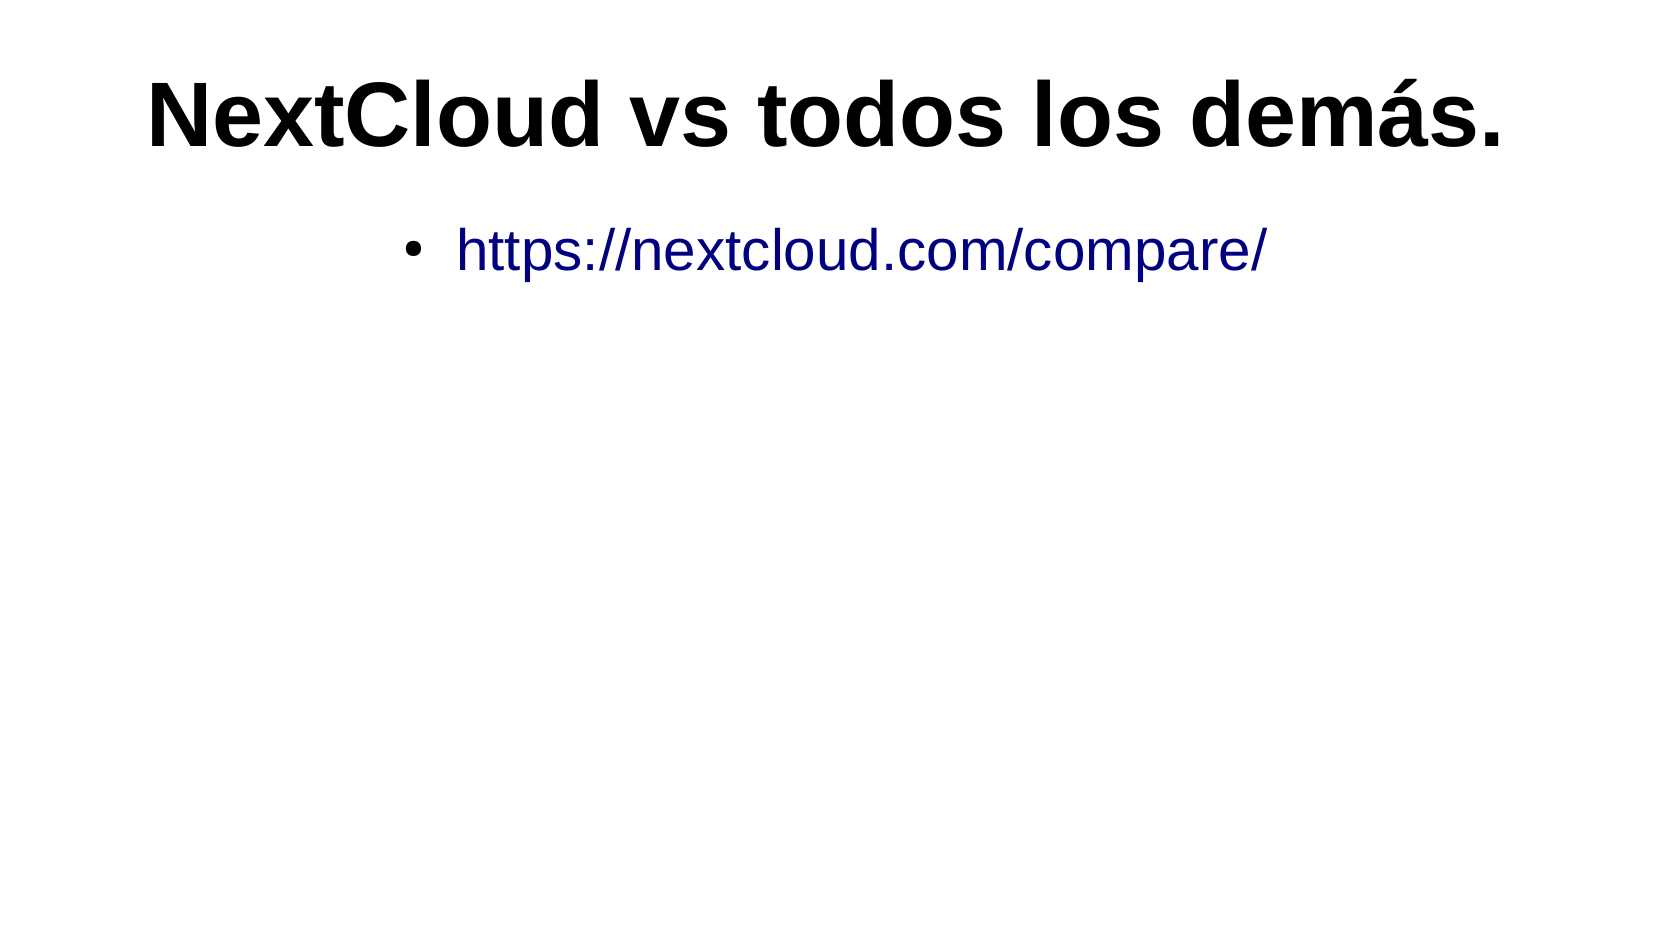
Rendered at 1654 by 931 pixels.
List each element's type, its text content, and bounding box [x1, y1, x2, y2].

list https://nextcloud.com/compare/ [82, 217, 1571, 758]
title NextCloud vs todos los demás. [82, 37, 1571, 193]
